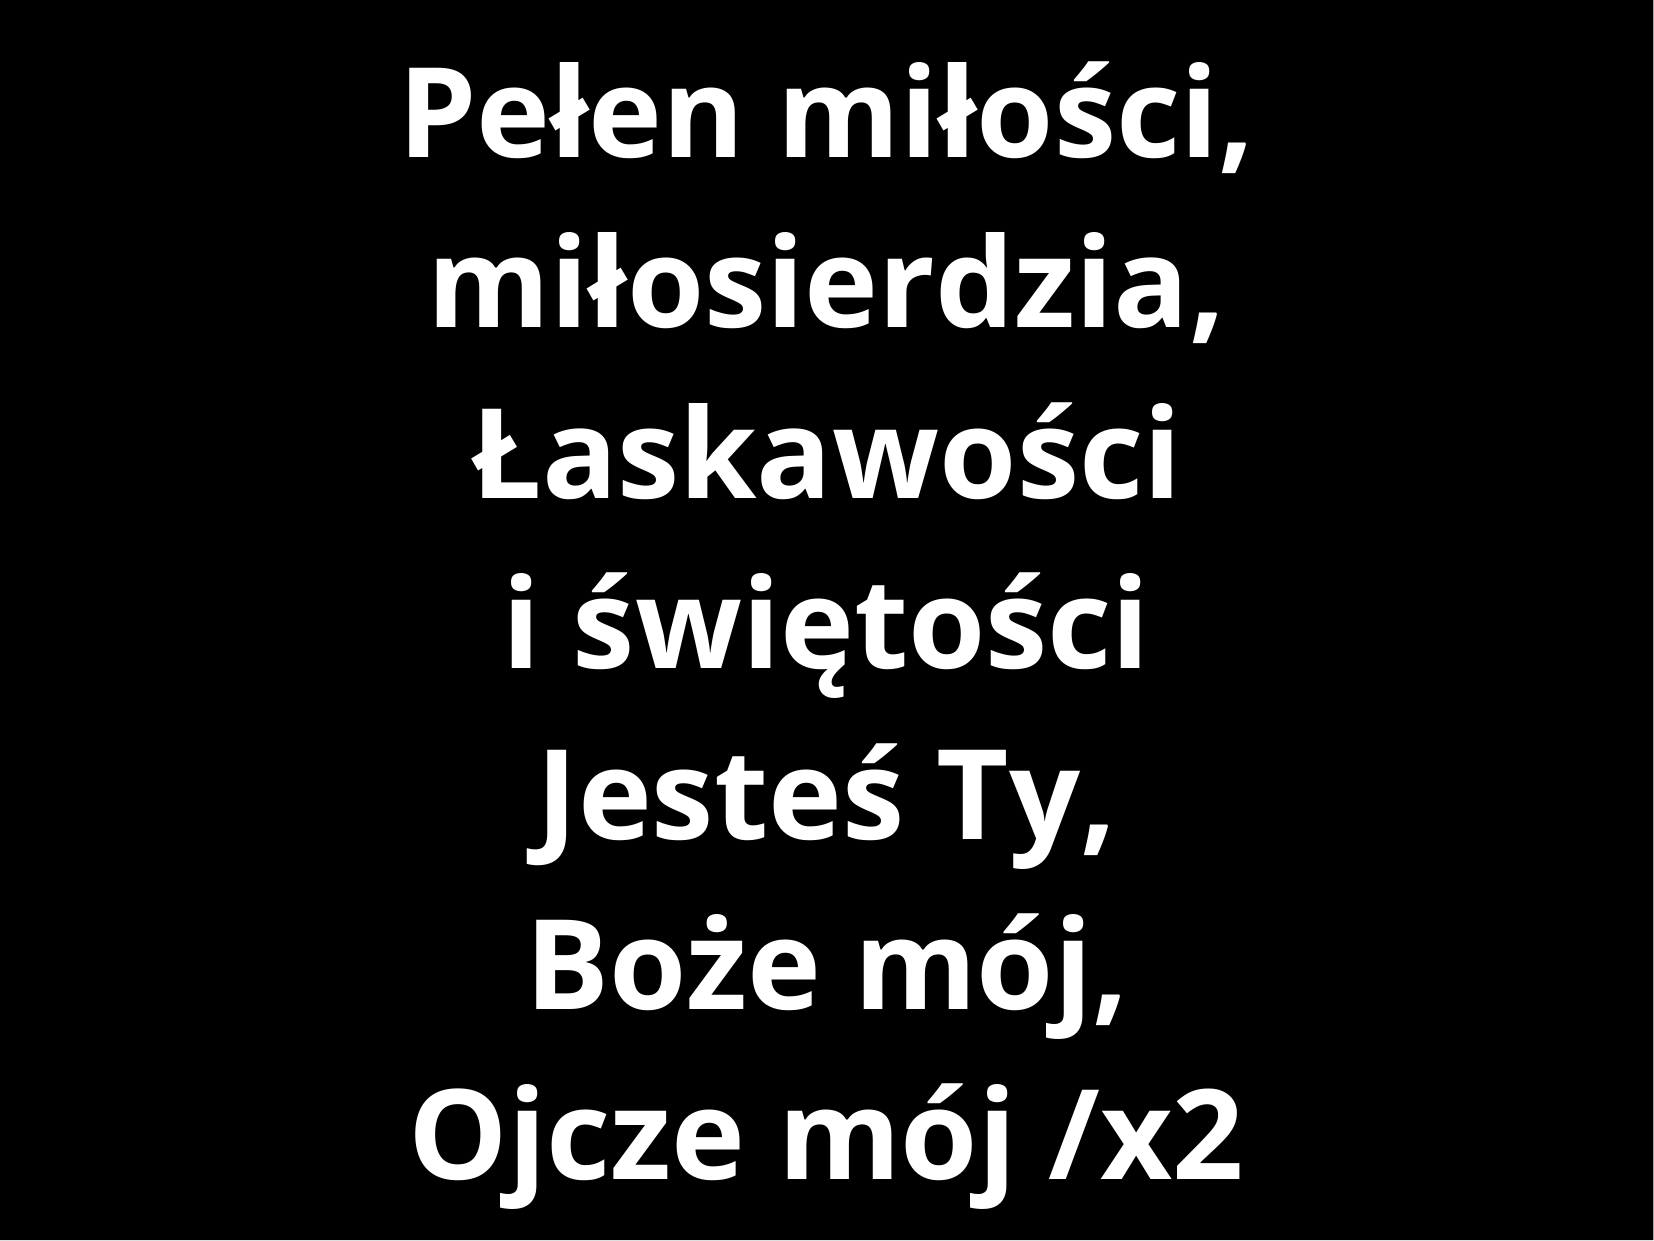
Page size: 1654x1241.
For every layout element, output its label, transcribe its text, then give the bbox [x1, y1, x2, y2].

title Pełen miłości, miłosierdzia, Łaskawości i świętości Jesteś Ty, Boże mój, Ojcze mój /x2 [0, 0, 1654, 1241]
